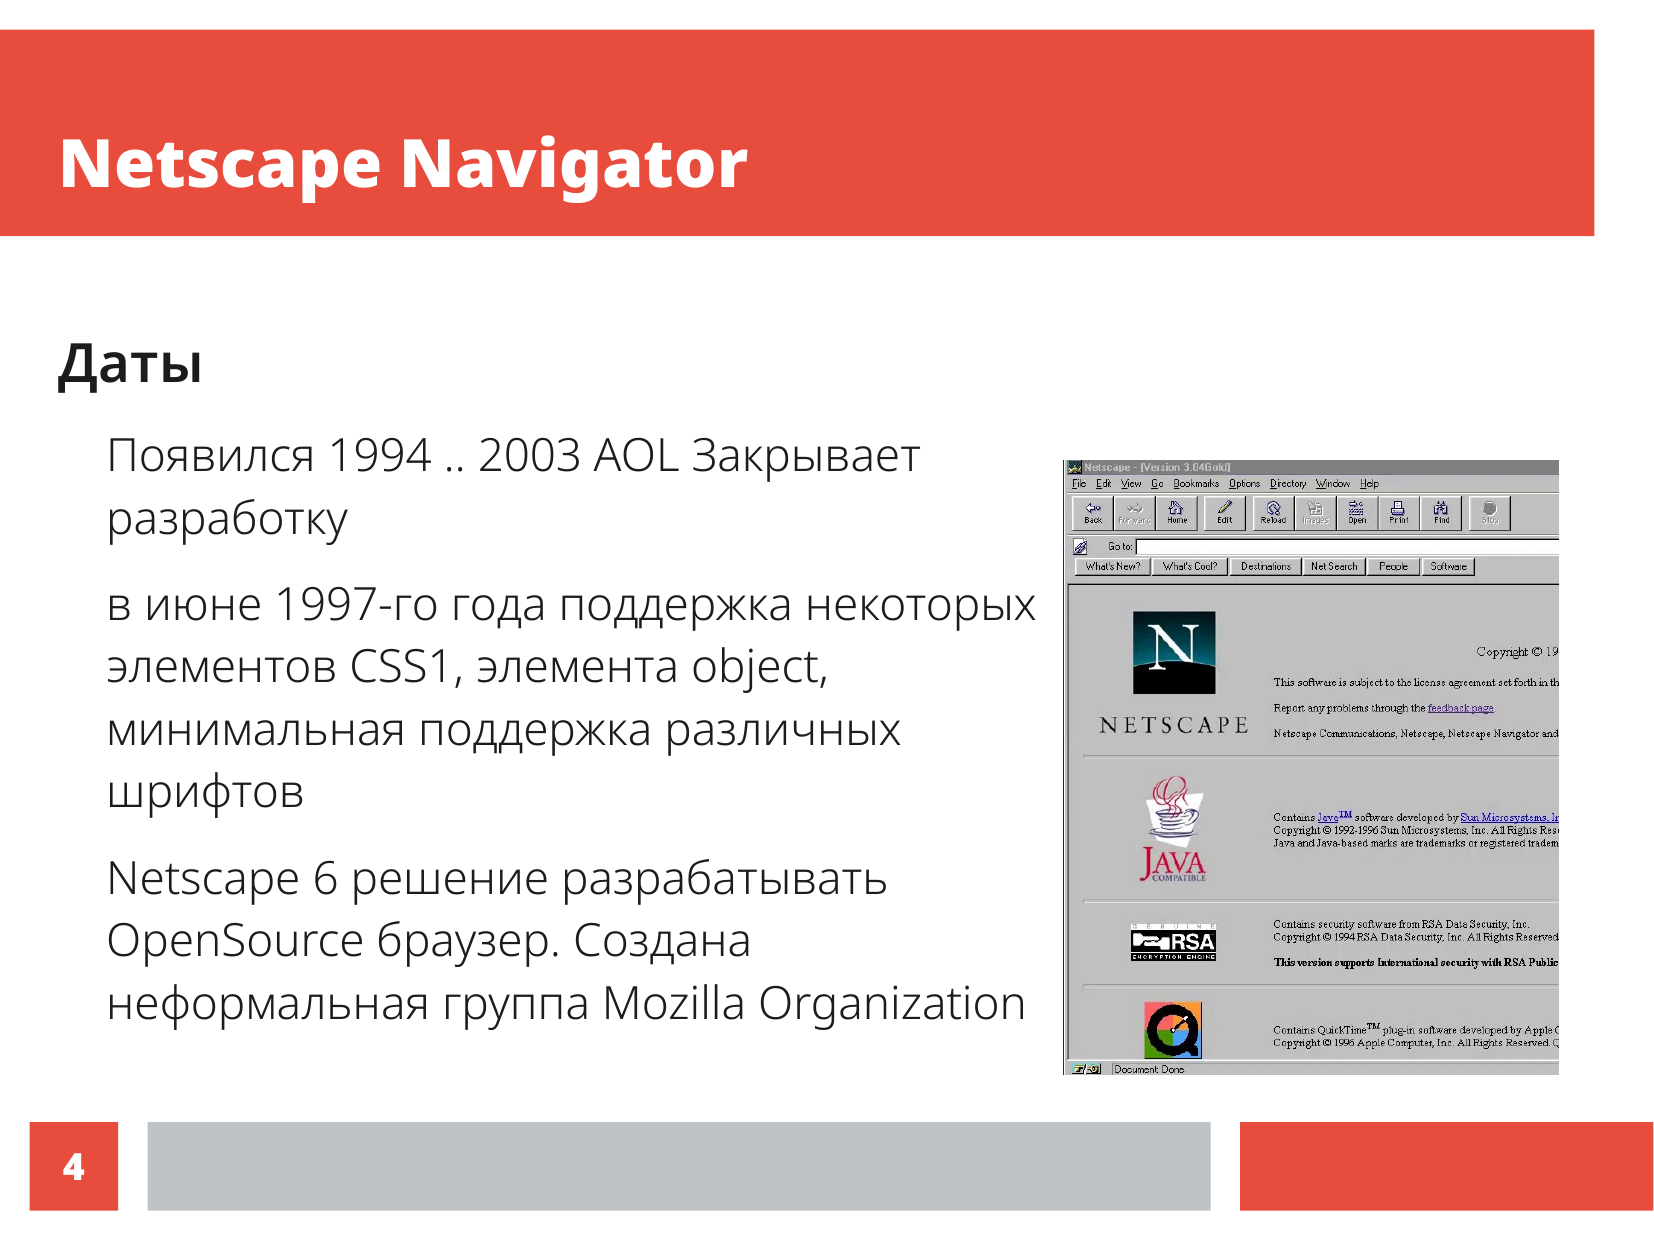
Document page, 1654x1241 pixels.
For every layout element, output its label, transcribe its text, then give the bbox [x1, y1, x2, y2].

title Netscape Navigator [59, 59, 1595, 207]
picture [1062, 460, 1559, 1087]
list Даты Появился 1994 .. 2003 AOL Закрывает разработку в июне 1997-го года поддержка некоторых элементов CSS1, элемента object, минимальная поддержка различных шрифтов Netscape 6 решение разрабатывать OpenSource браузер. Создана неформальная группа Mozilla Organization [59, 324, 1040, 1093]
